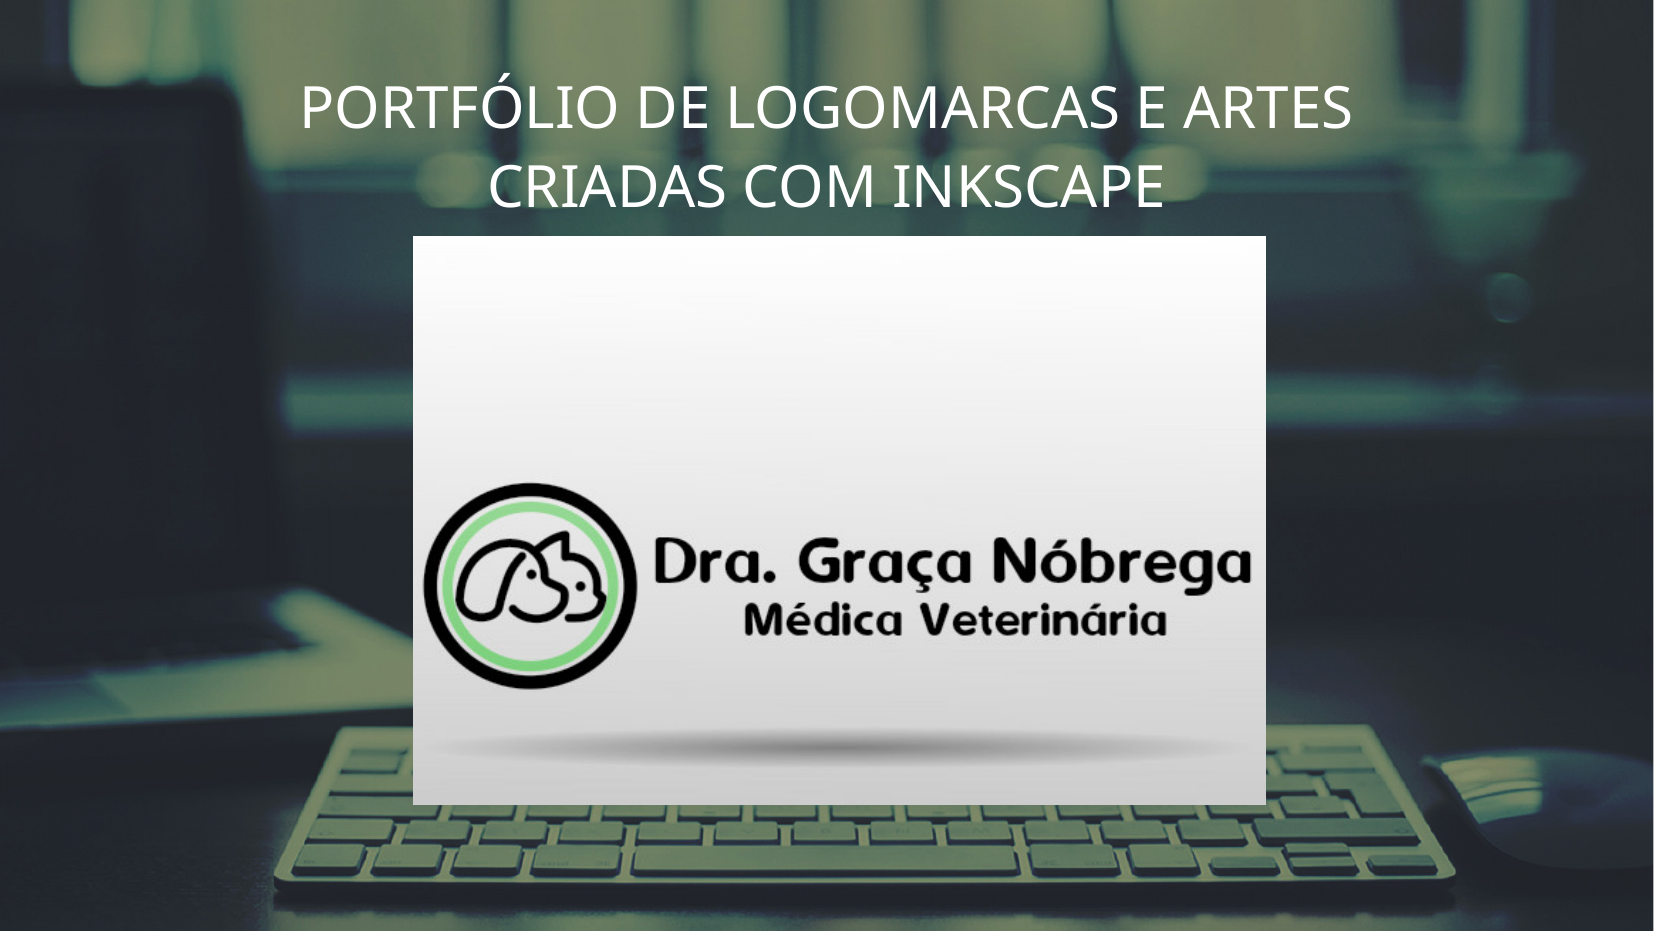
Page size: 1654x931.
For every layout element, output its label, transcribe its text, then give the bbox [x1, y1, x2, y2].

picture [0, 0, 1654, 931]
text_box PORTFÓLIO DE LOGOMARCAS E ARTES CRIADAS COM INKSCAPE [236, 59, 1418, 263]
